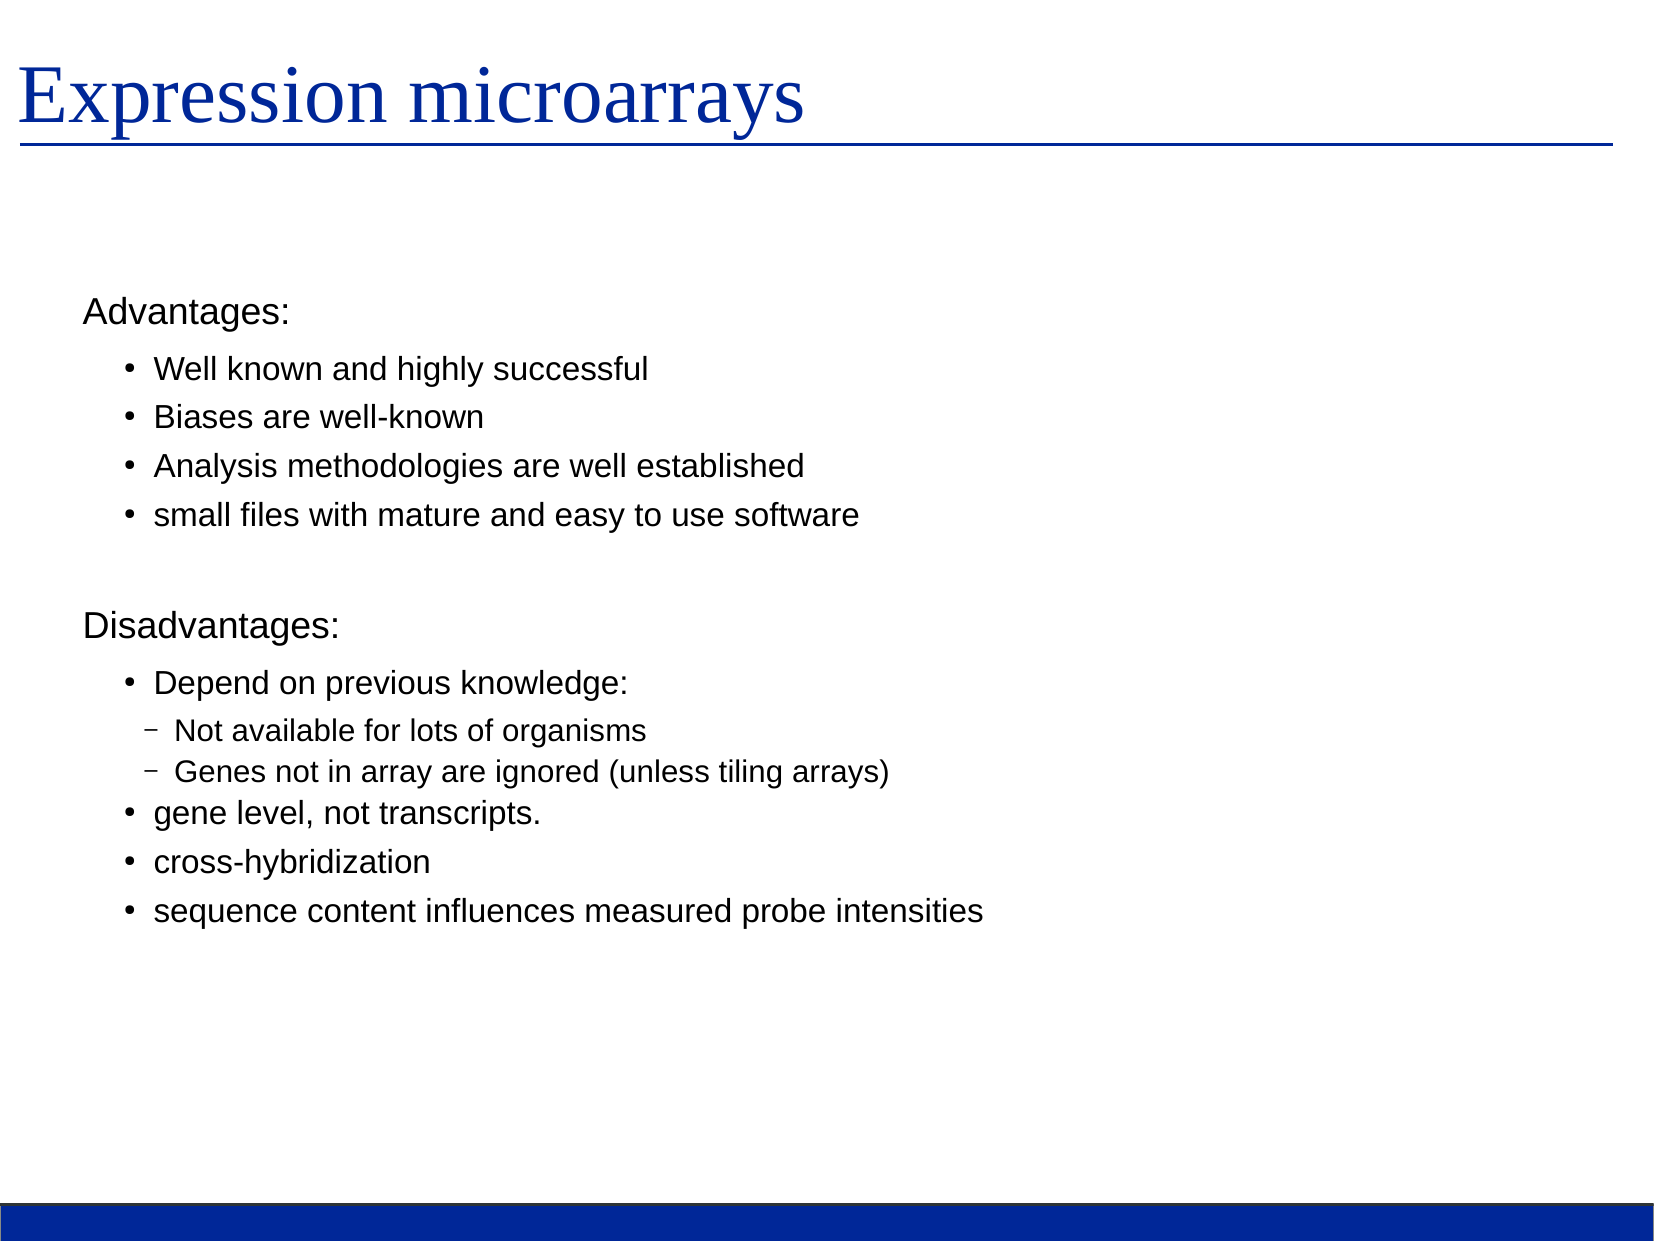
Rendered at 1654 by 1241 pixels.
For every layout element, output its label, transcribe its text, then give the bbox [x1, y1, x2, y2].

list Advantages: Well known and highly successful Biases are well-known Analysis methodologies are well established small files with mature and easy to use software Disadvantages: Depend on previous knowledge: Not available for lots of organisms Genes not in array are ignored (unless tiling arrays) gene level, not transcripts. cross-hybridization sequence content influences measured probe intensities [82, 290, 1571, 1109]
title Expression microarrays [17, 0, 1589, 198]
